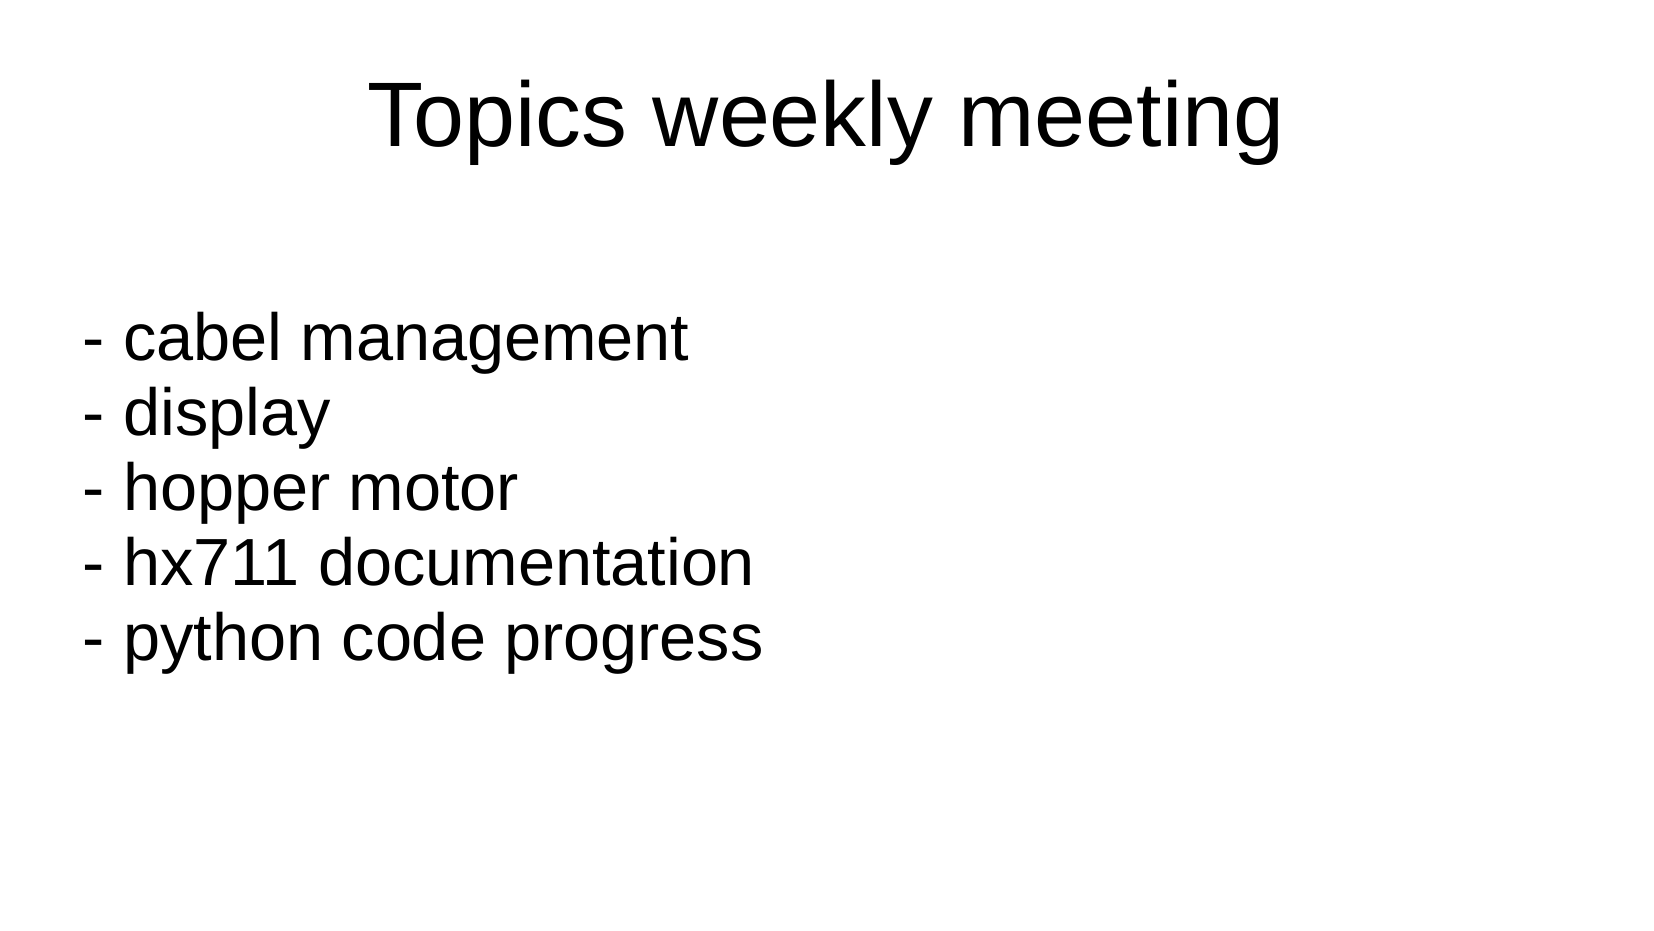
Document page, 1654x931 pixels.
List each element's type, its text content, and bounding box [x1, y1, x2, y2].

subtitle - cabel management - display - hopper motor - hx711 documentation - python code progress [82, 217, 1571, 758]
title Topics weekly meeting [82, 37, 1571, 193]
